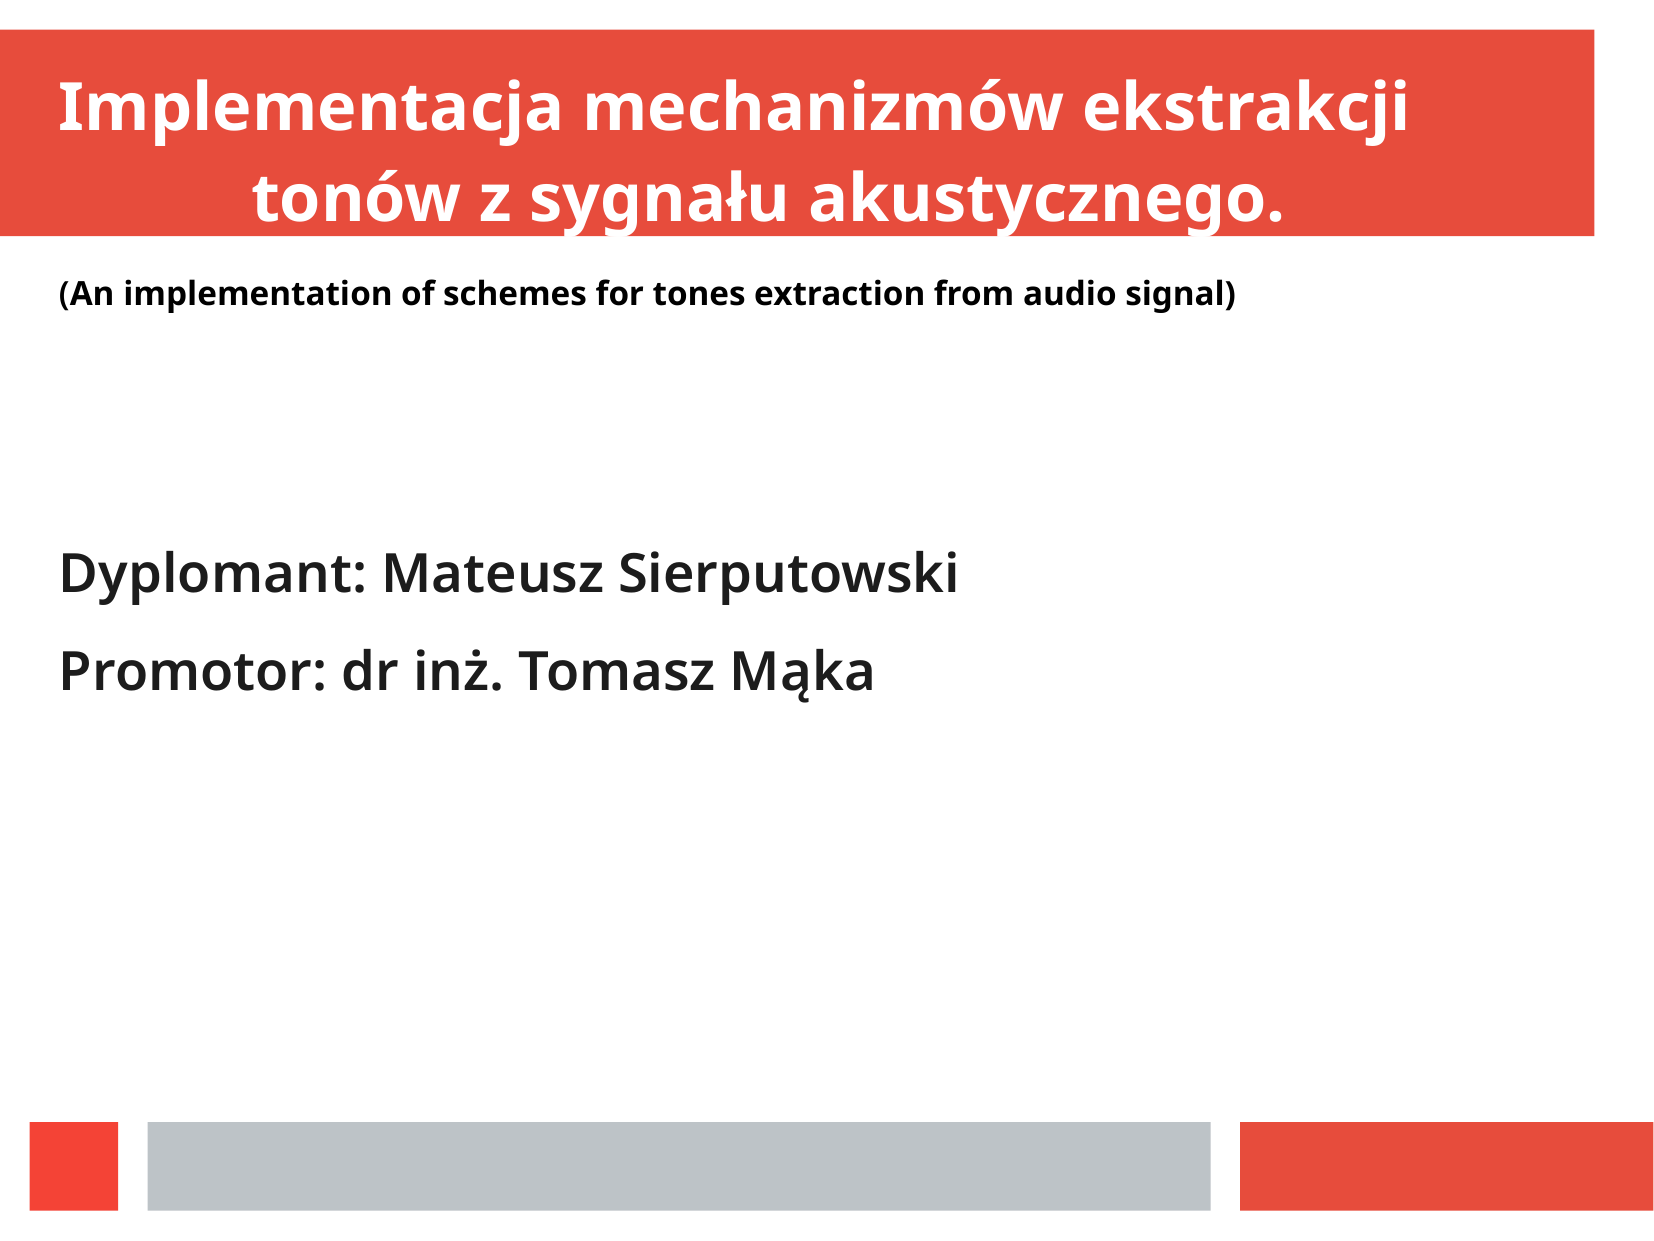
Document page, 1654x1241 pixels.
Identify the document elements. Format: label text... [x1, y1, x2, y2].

title Implementacja mechanizmów ekstrakcji tonów z sygnału akustycznego. [59, 59, 1595, 207]
list (An implementation of schemes for tones extraction from audio signal) Dyplomant: Mateusz Sierputowski Promotor: dr inż. Tomasz Mąka [59, 270, 1565, 1038]
